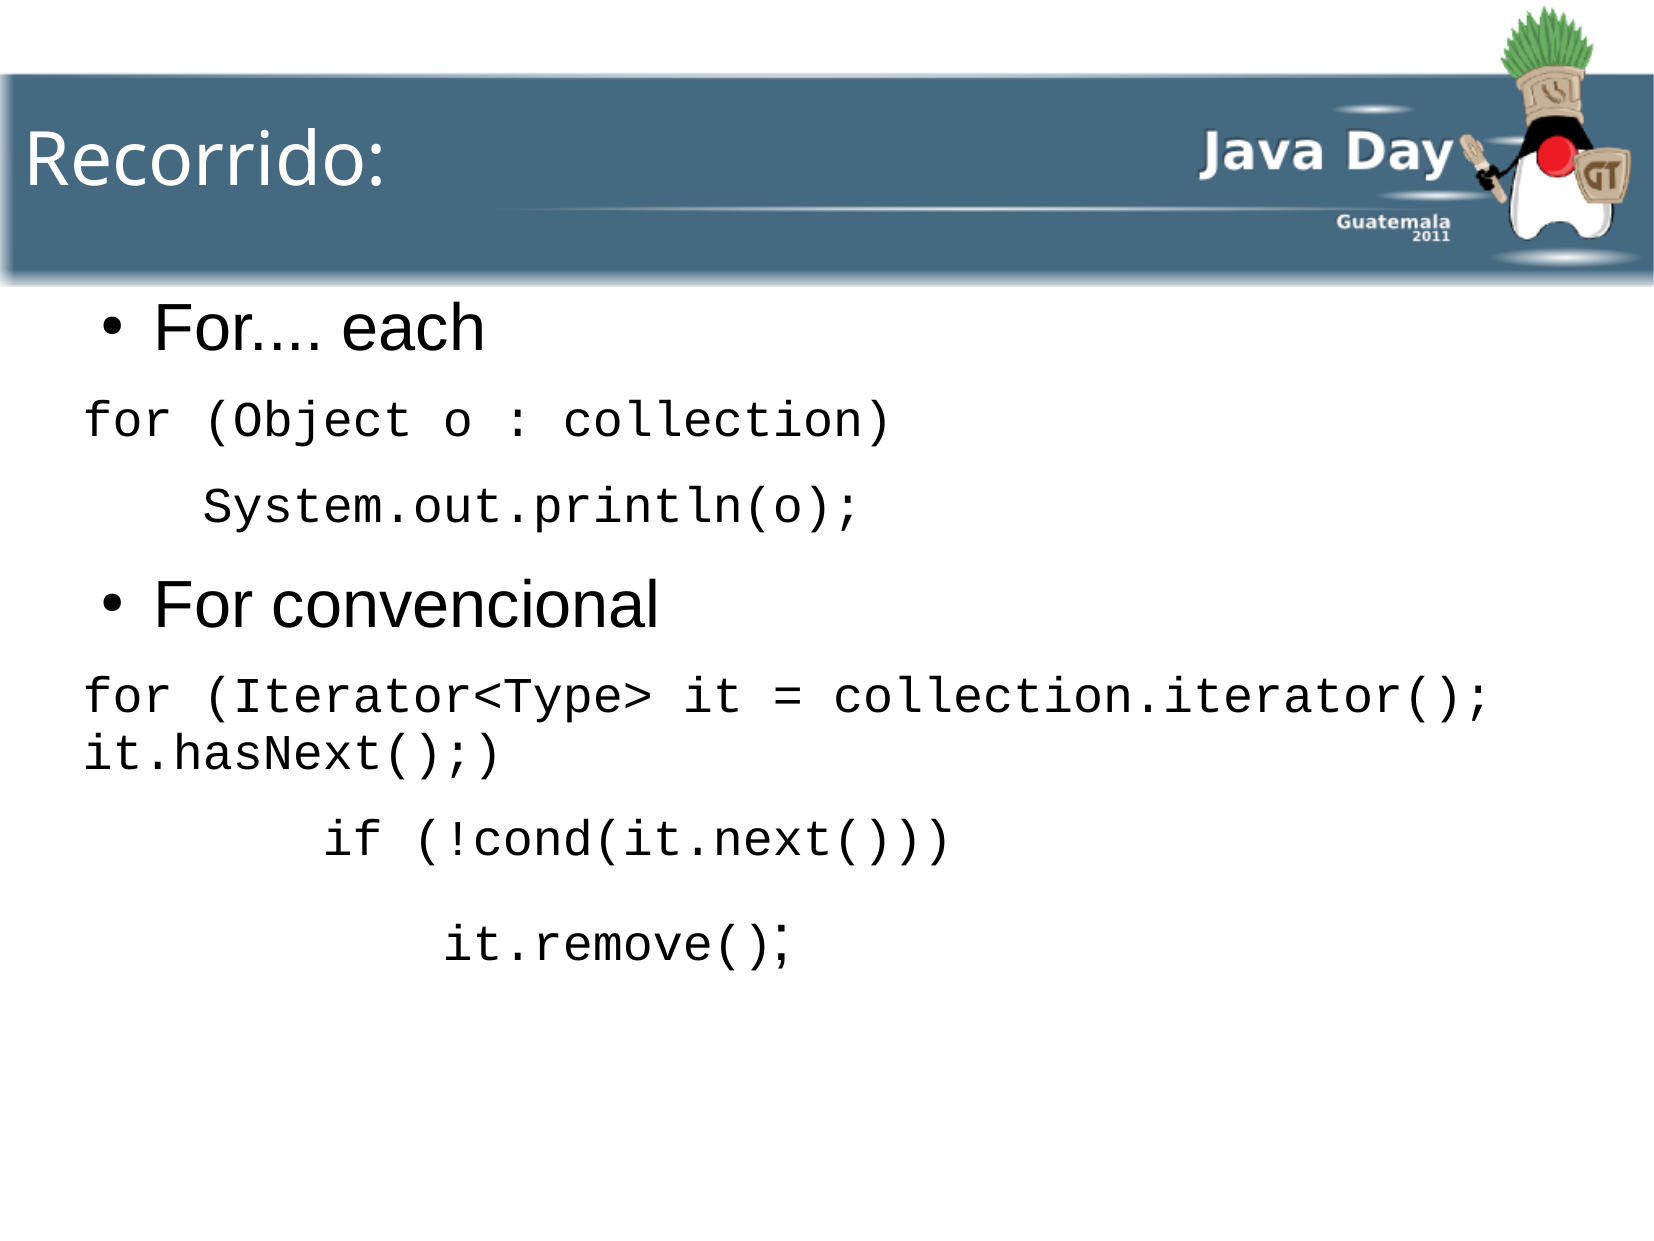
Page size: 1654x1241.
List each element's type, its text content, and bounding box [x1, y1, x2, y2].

picture [0, 3, 1654, 287]
title Recorrido: [23, 52, 1512, 260]
list For.... each for (Object o : collection) System.out.println(o); For convencional for (Iterator<Type> it = collection.iterator(); it.hasNext();) if (!cond(it.next())) it.remove(); [82, 290, 1571, 1109]
